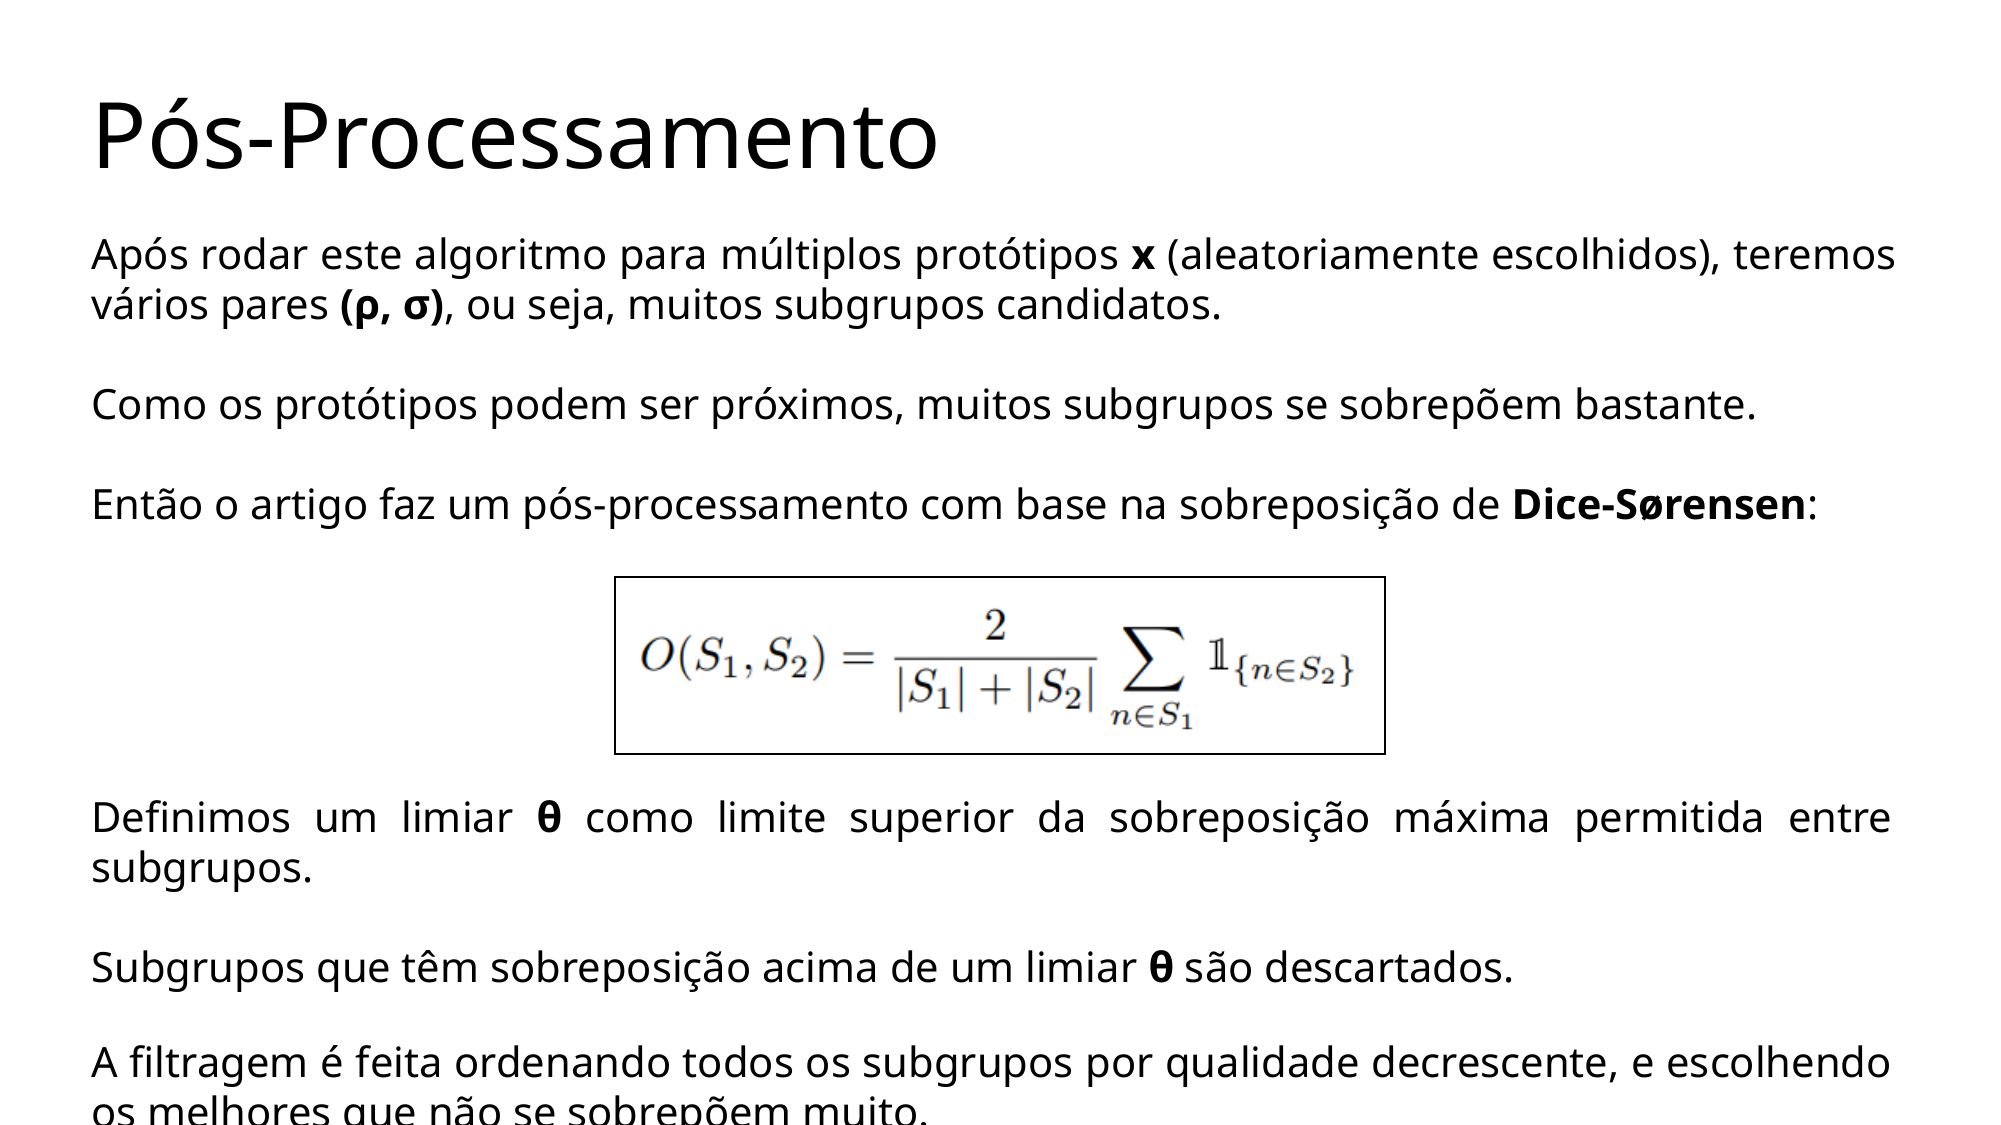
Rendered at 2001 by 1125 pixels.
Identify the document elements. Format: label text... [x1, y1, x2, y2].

picture [615, 578, 1385, 754]
text_box Definimos um limiar θ como limite superior da sobreposição máxima permitida entre subgrupos. Subgrupos que têm sobreposição acima de um limiar θ são descartados. A filtragem é feita ordenando todos os subgrupos por qualidade decrescente, e escolhendo os melhores que não se sobrepõem muito. [76, 782, 1923, 1096]
text_box Após rodar este algoritmo para múltiplos protótipos x (aleatoriamente escolhidos), teremos vários pares (ρ, σ), ou seja, muitos subgrupos candidatos. Como os protótipos podem ser próximos, muitos subgrupos se sobrepõem bastante. Então o artigo faz um pós-processamento com base na sobreposição de Dice-Sørensen: [76, 220, 1923, 539]
title Pós-Processamento [76, 30, 1802, 220]
